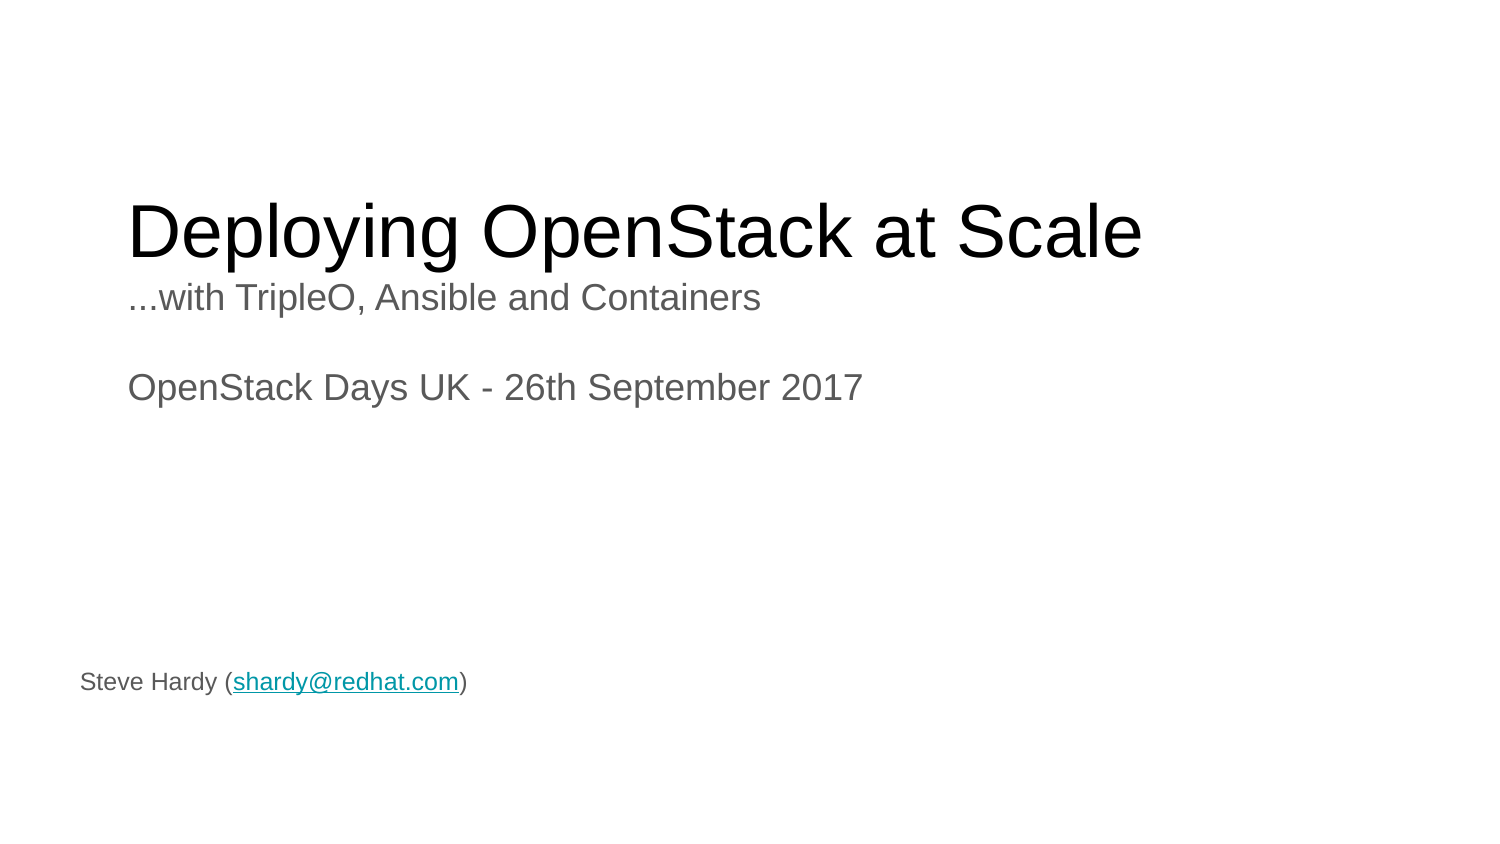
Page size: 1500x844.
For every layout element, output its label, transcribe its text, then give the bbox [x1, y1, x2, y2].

subtitle Steve Hardy (shardy@redhat.com) [64, 650, 582, 717]
title Deploying OpenStack at Scale ...with TripleO, Ansible and Containers OpenStack Days UK - 26th September 2017 [112, 167, 1388, 450]
